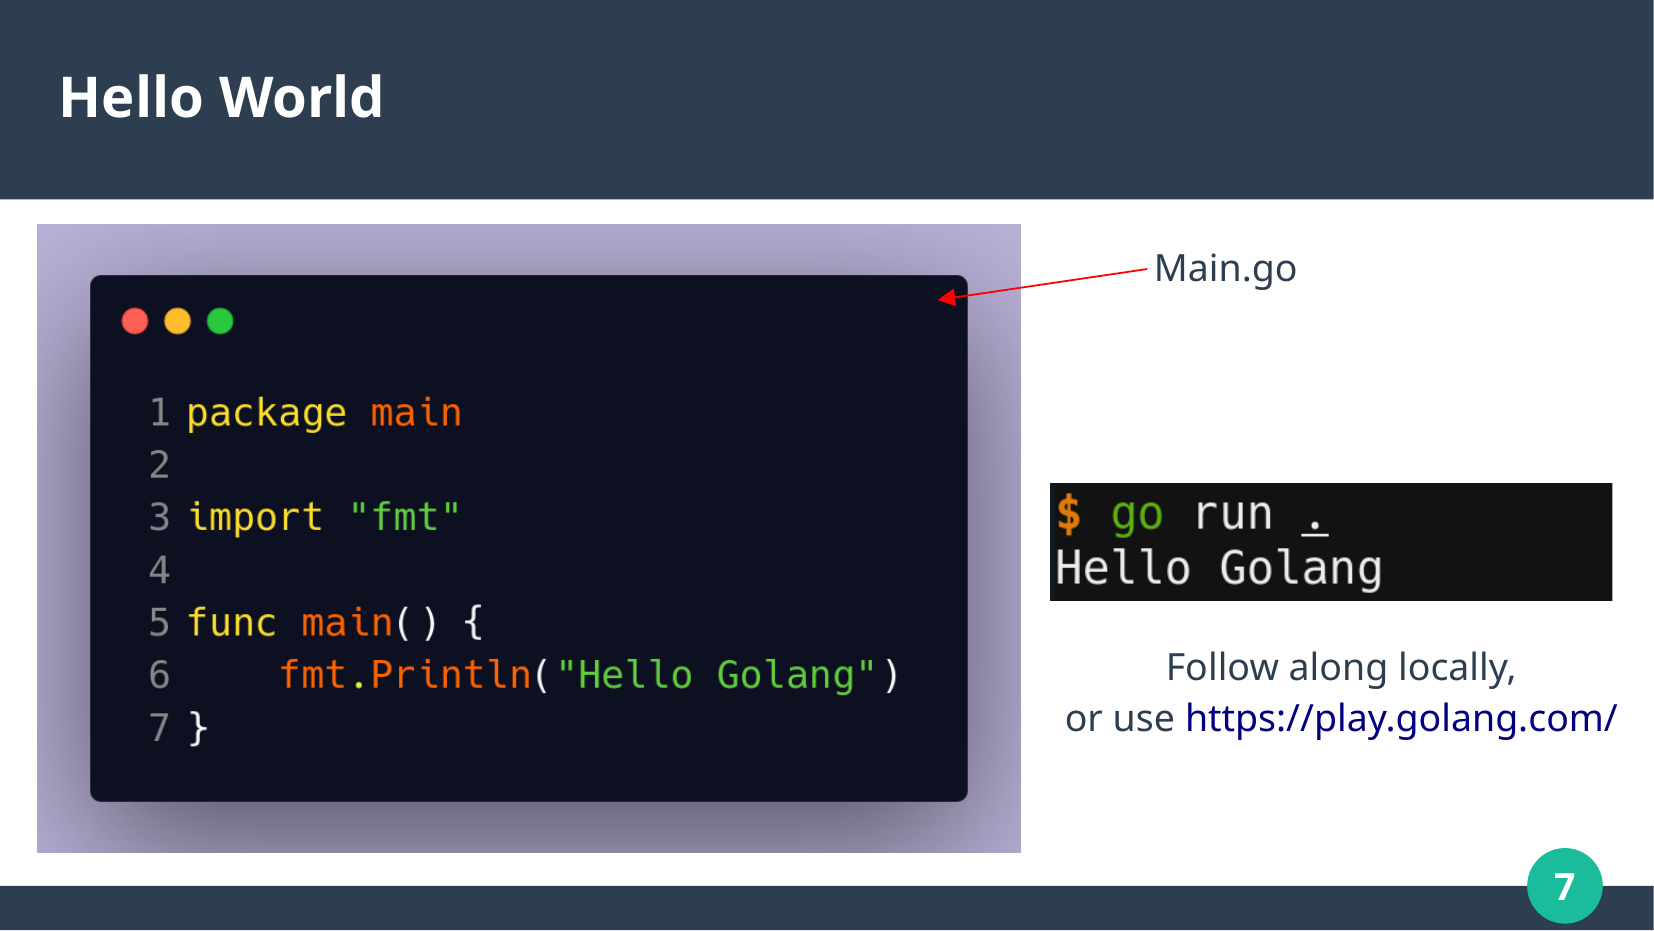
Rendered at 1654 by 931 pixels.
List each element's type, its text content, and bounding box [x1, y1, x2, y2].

picture [1050, 483, 1613, 601]
title Hello World [59, 37, 1595, 155]
text_box Main.go [1139, 234, 1313, 301]
text_box Follow along locally, or use https://play.golang.com/ [1050, 633, 1634, 751]
picture [37, 224, 1021, 853]
